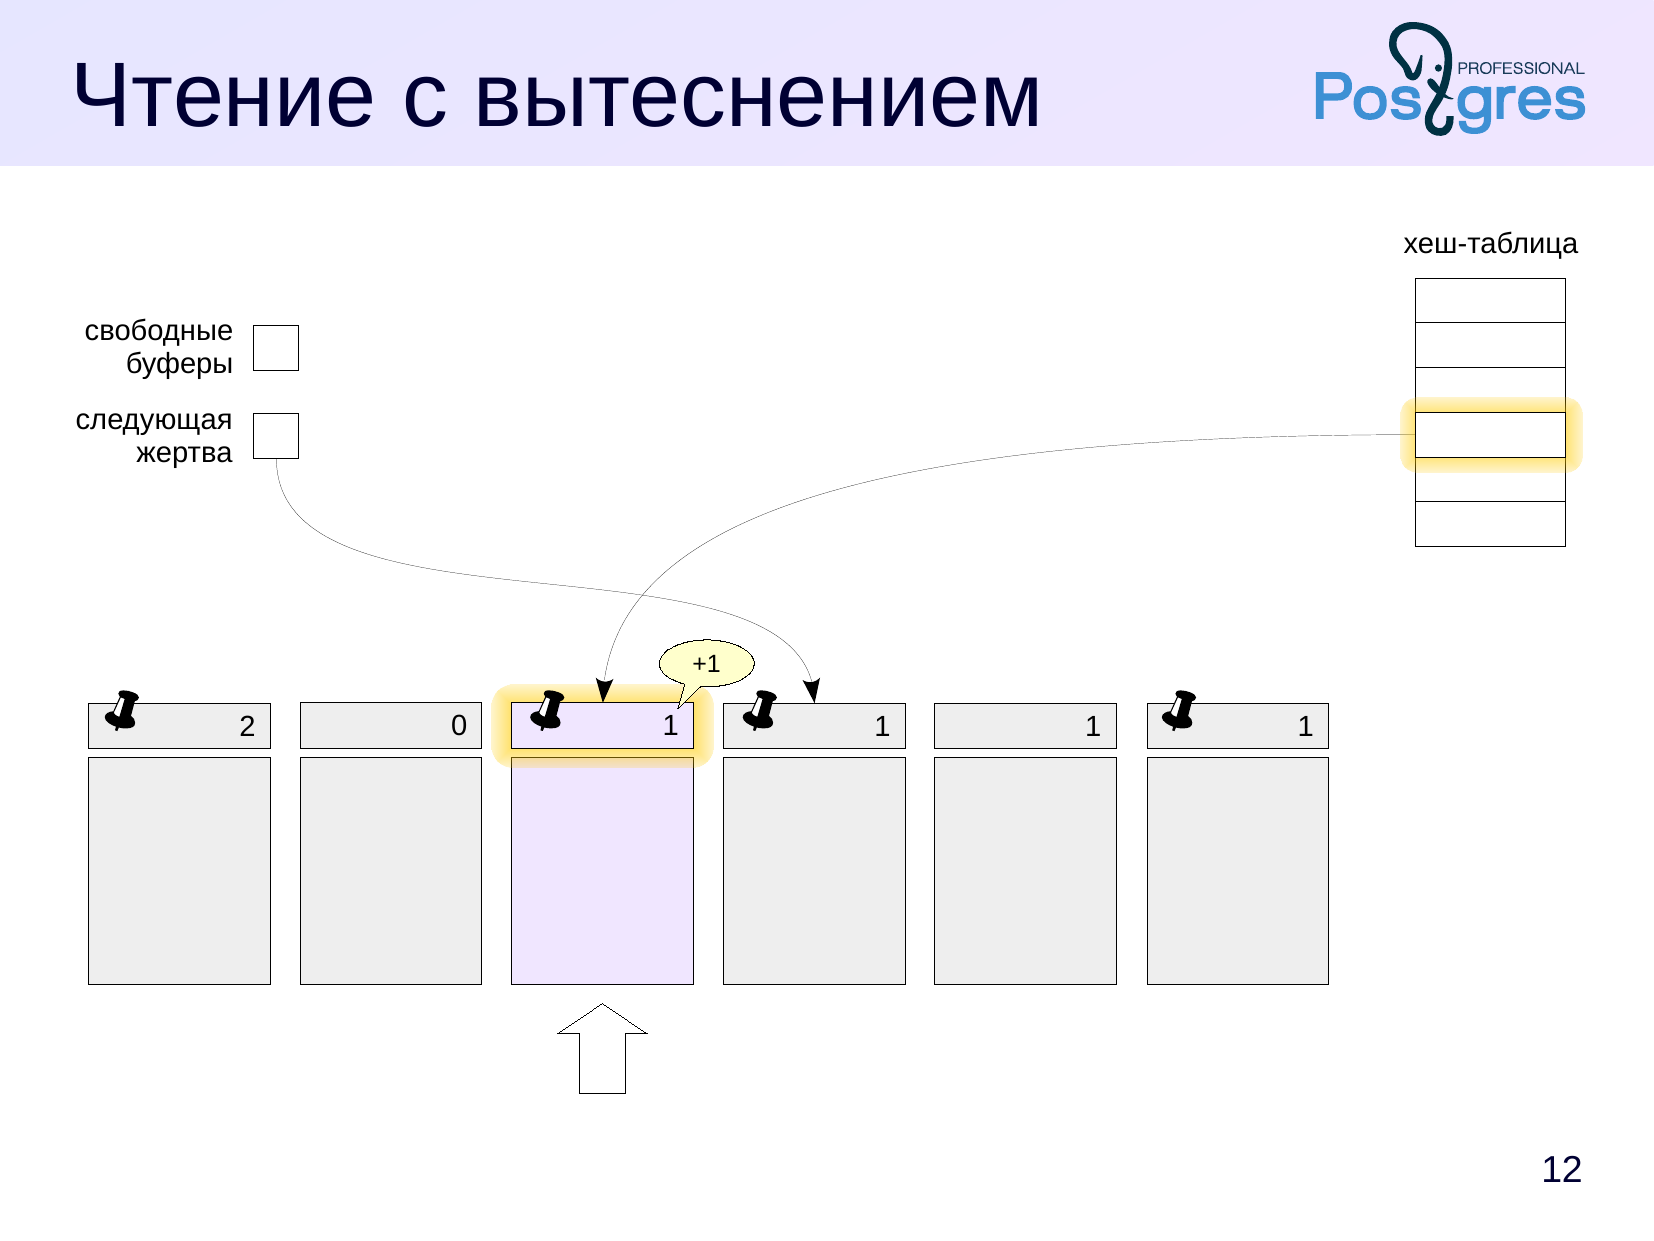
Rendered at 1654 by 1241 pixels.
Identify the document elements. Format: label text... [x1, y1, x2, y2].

text_box 2 [88, 703, 271, 749]
text_box 1 [723, 703, 906, 749]
text_box 0 [300, 702, 482, 749]
text_box [253, 413, 299, 459]
text_box [934, 757, 1117, 985]
text_box [491, 684, 714, 985]
text_box [1400, 278, 1583, 547]
text_box [557, 1003, 648, 1094]
text_box +1 [659, 639, 755, 709]
title Чтение с вытеснением [70, 43, 1241, 147]
text_box 1 [934, 703, 1117, 749]
text_box [253, 325, 299, 371]
text_box [104, 690, 139, 732]
text_box [300, 757, 482, 985]
text_box 1 [511, 702, 694, 749]
text_box следующая жертва [60, 395, 248, 476]
text_box [723, 757, 906, 985]
text_box [1147, 757, 1329, 985]
text_box [88, 757, 271, 985]
text_box [1161, 690, 1197, 732]
text_box свободные буферы [69, 306, 249, 388]
text_box [604, 684, 684, 702]
text_box [742, 690, 777, 731]
text_box хеш-таблица [1388, 220, 1594, 268]
text_box 1 [1147, 703, 1329, 749]
